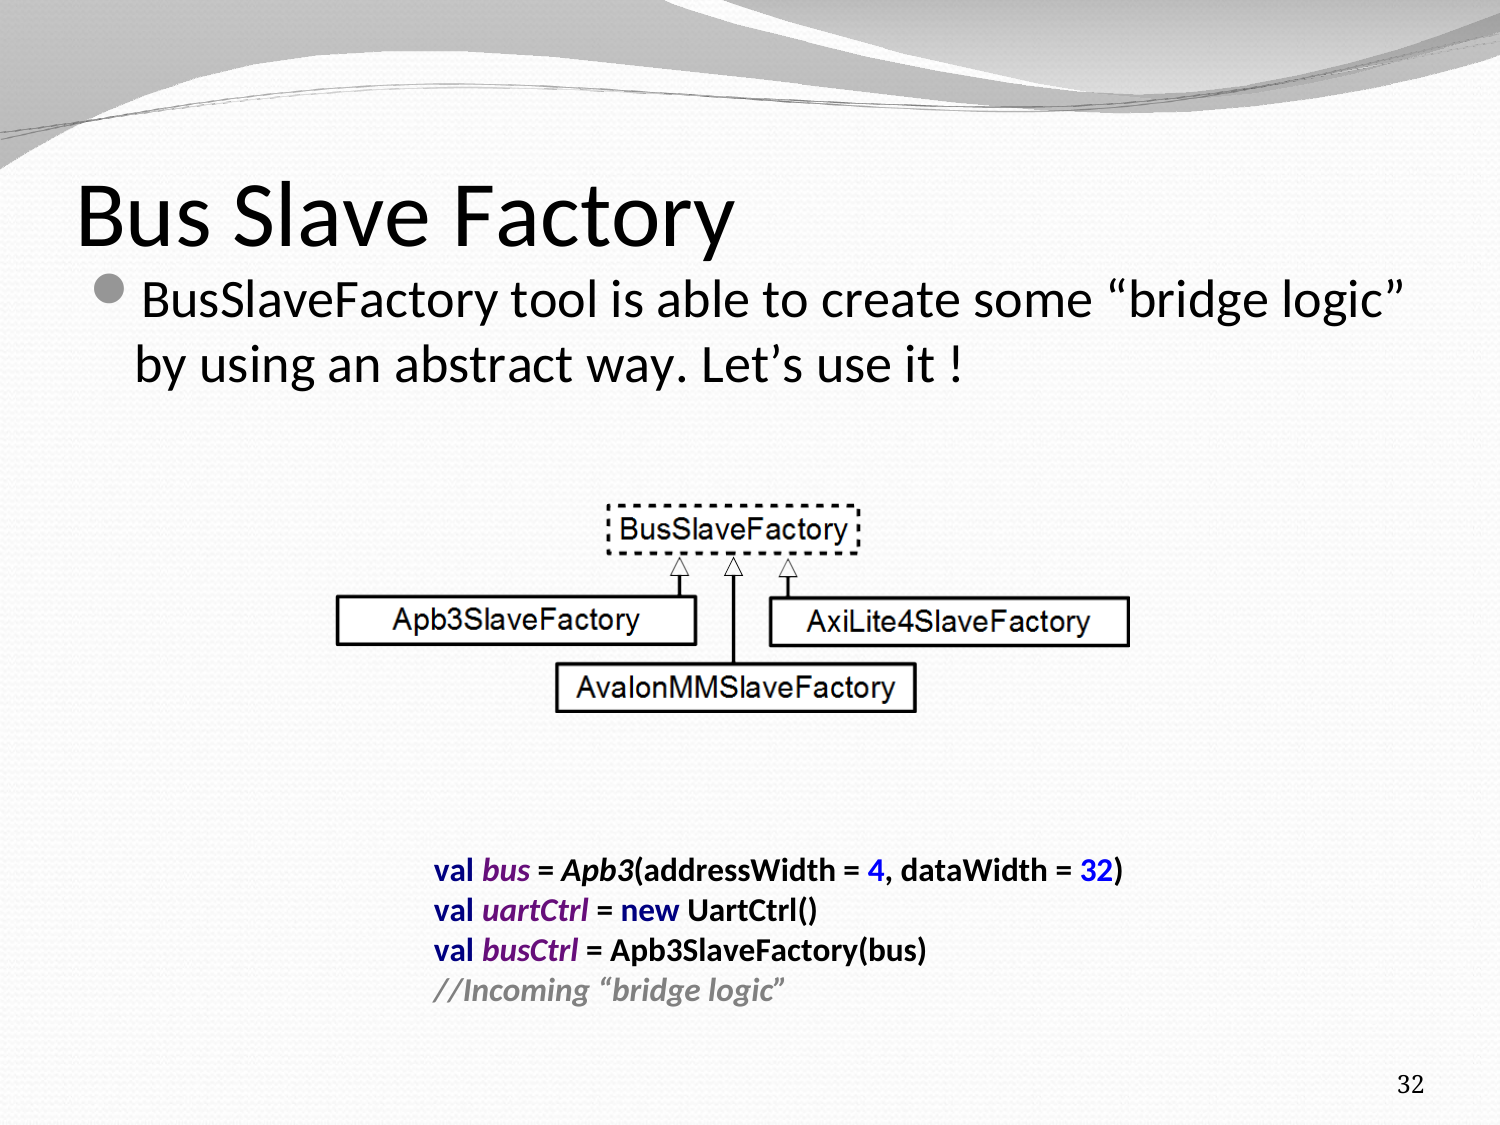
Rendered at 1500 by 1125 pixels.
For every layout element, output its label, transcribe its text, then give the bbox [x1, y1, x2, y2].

text_box val bus = Apb3(addressWidth = 4, dataWidth = 32) val uartCtrl = new UartCtrl() val busCtrl = Apb3SlaveFactory(bus) //Incoming “bridge logic” [419, 840, 1139, 1016]
text_box <numéro> [1299, 1042, 1426, 1103]
picture [0, 0, 1500, 1125]
title Bus Slave Factory [75, 78, 1426, 255]
list BusSlaveFactory tool is able to create some “bridge logic” by using an abstract way. Let’s use it ! [74, 255, 1459, 1009]
